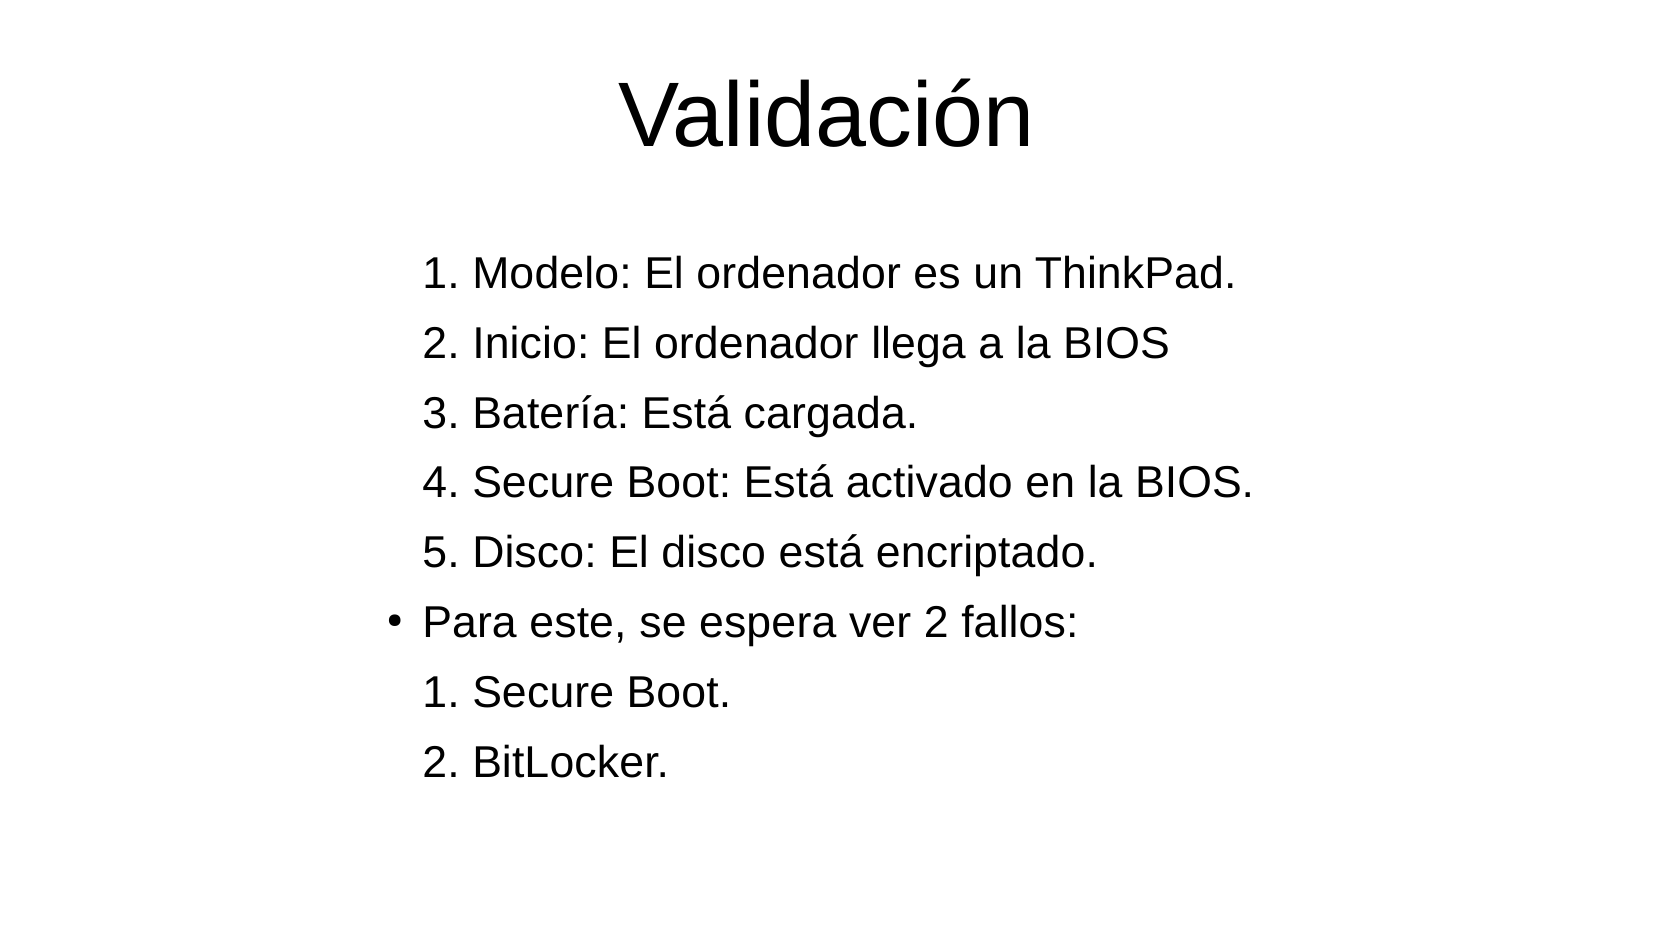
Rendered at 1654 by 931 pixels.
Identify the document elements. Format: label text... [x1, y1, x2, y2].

title Validación [82, 37, 1571, 193]
list 1. Modelo: El ordenador es un ThinkPad. 2. Inicio: El ordenador llega a la BIOS 3. Batería: Está cargada. 4. Secure Boot: Está activado en la BIOS. 5. Disco: El disco está encriptado. Para este, se espera ver 2 fallos: 1. Secure Boot. 2. BitLocker. [375, 248, 1654, 788]
